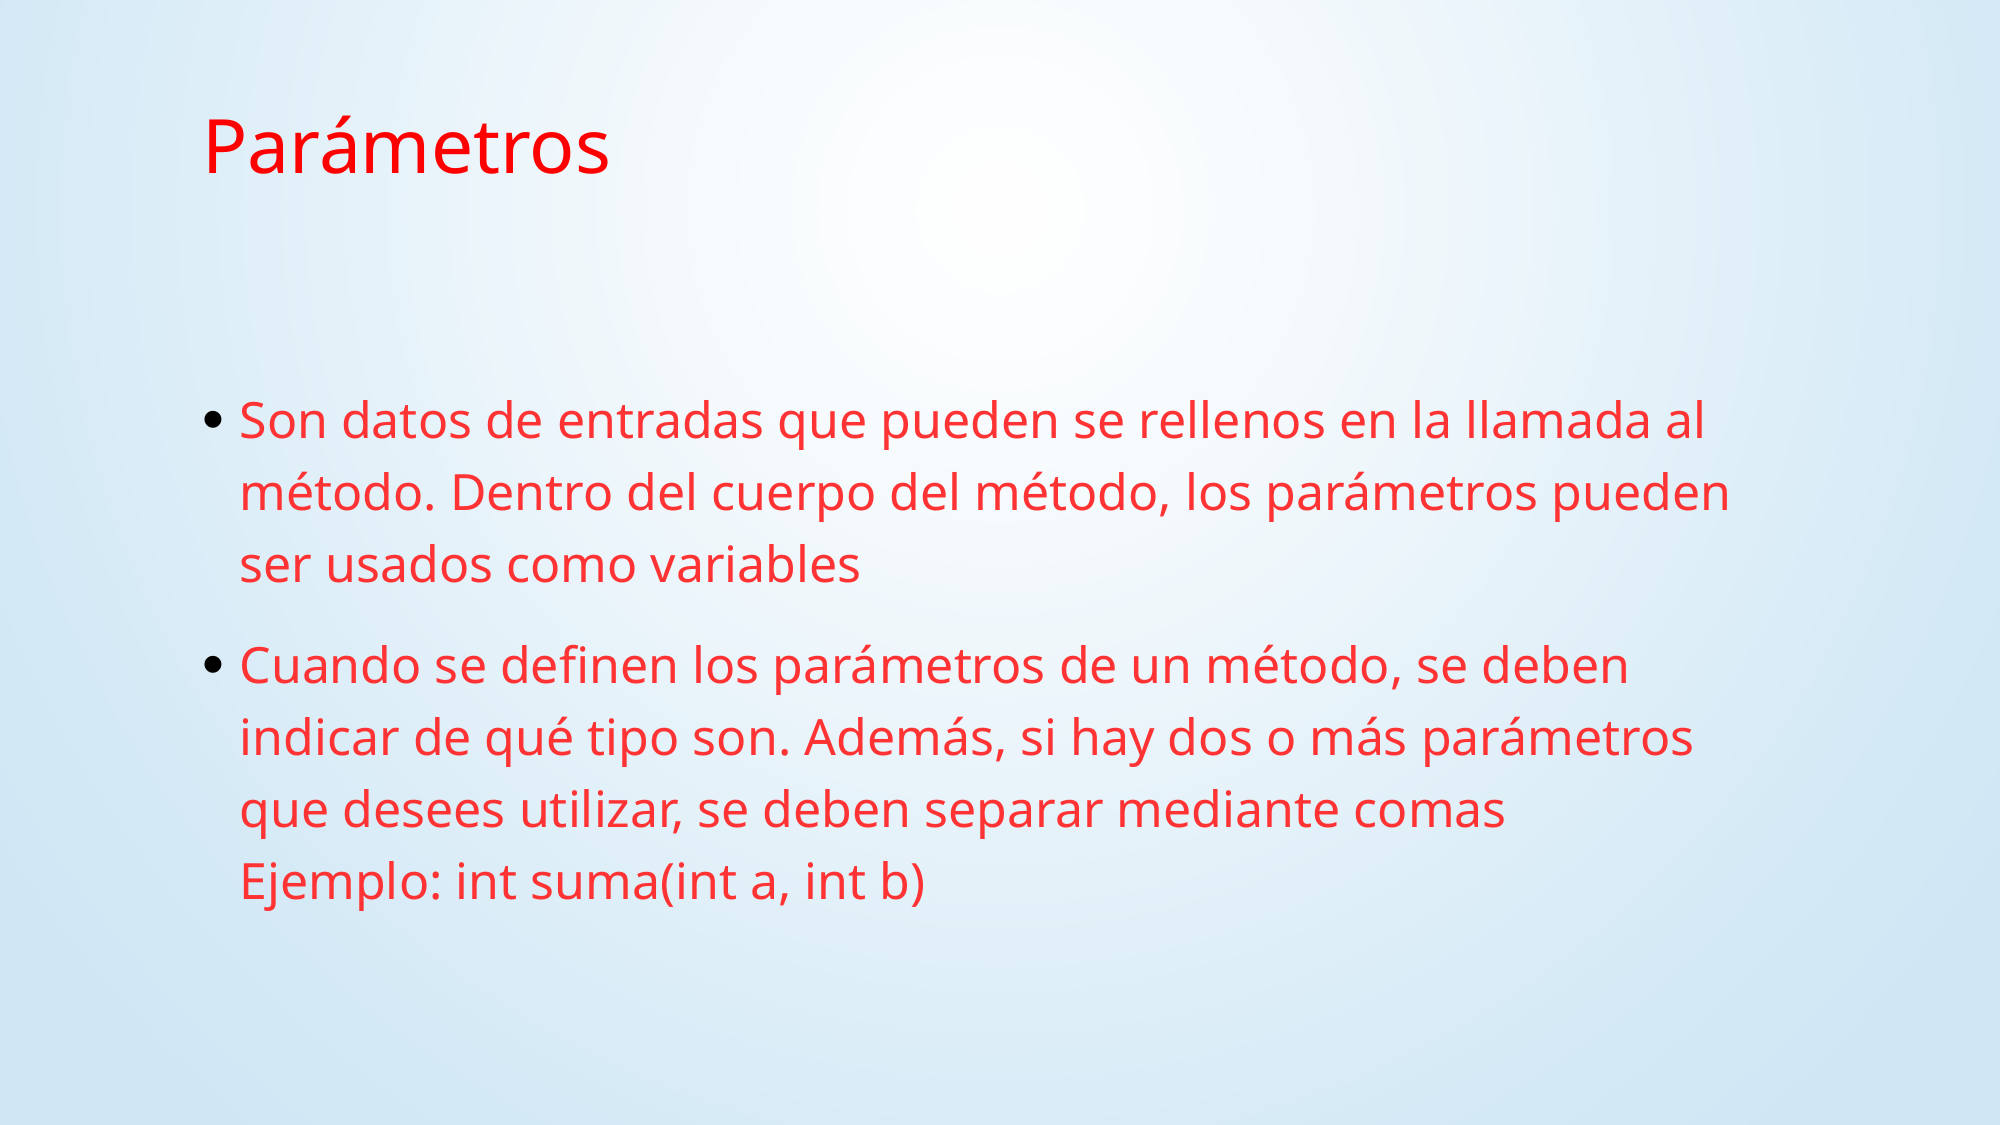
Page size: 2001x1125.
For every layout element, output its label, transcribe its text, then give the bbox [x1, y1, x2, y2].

title Parámetros [187, 101, 1813, 344]
picture [0, 0, 2000, 1125]
list Son datos de entradas que pueden se rellenos en la llamada al método. Dentro del cuerpo del método, los parámetros pueden ser usados como variables Cuando se definen los parámetros de un método, se deben indicar de qué tipo son. Además, si hay dos o más parámetros que desees utilizar, se deben separar mediante comas Ejemplo: int suma(int a, int b) [187, 369, 1813, 950]
